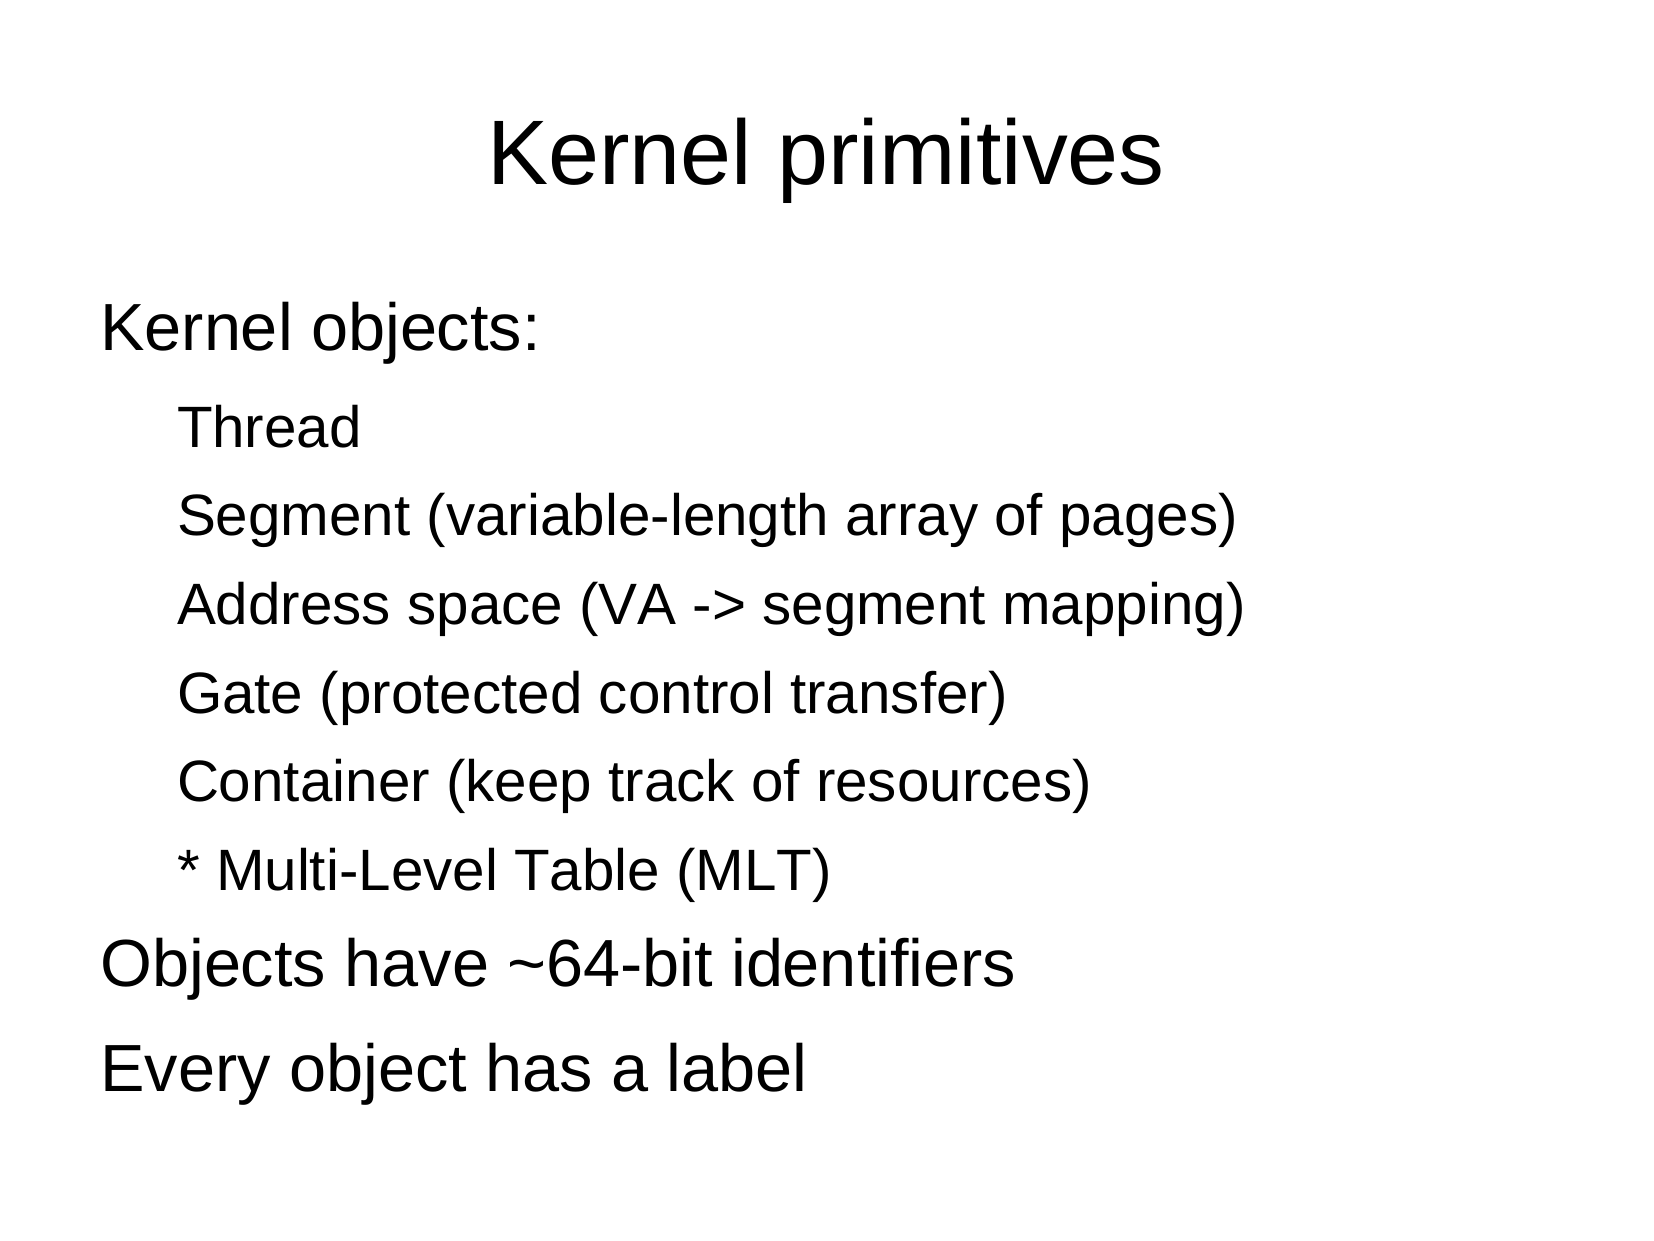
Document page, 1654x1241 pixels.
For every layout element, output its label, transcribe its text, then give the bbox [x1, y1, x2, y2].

list Kernel objects: Thread Segment (variable-length array of pages) Address space (VA -> segment mapping) Gate (protected control transfer) Container (keep track of resources) * Multi-Level Table (MLT) Objects have ~64-bit identifiers Every object has a label [82, 290, 1571, 1201]
title Kernel primitives [82, 49, 1571, 257]
